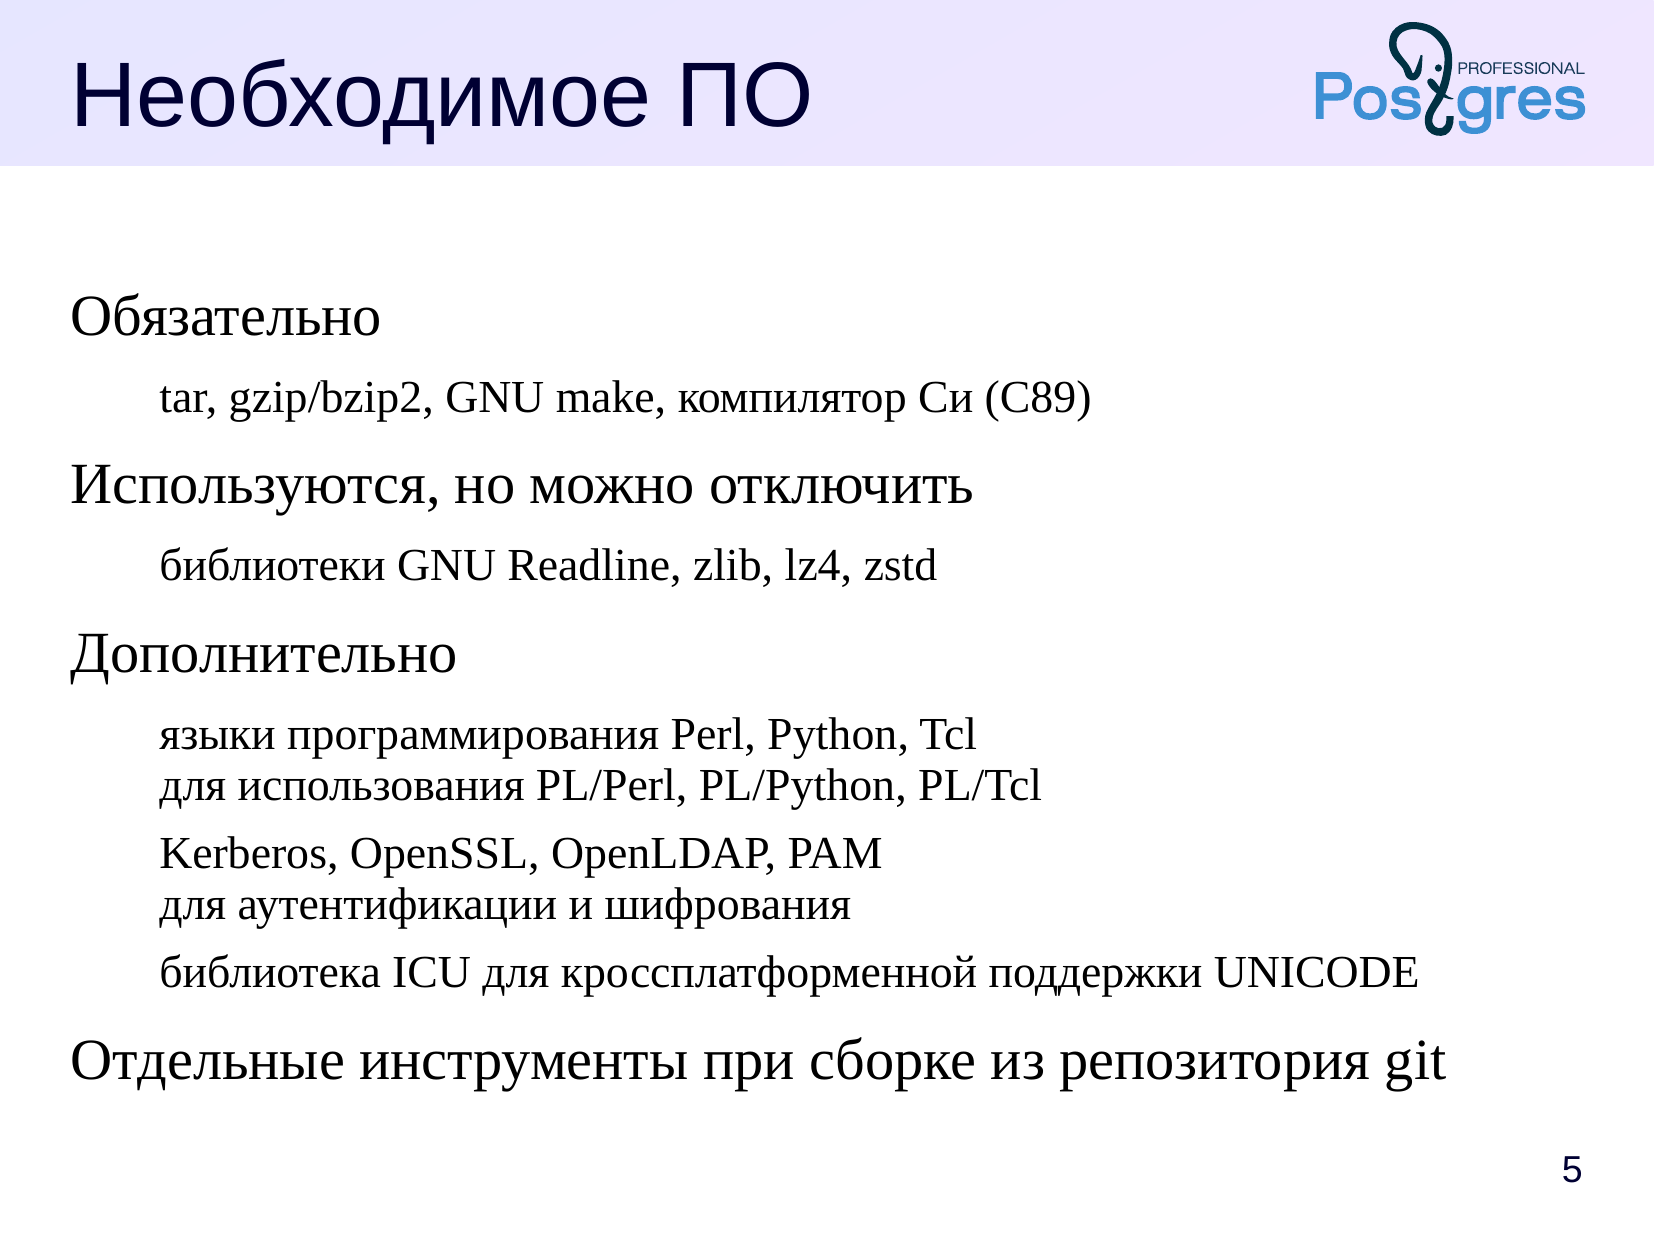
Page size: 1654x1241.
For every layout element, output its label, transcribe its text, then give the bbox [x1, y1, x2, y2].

title Необходимое ПО [70, 43, 1241, 147]
list Обязательно tar, gzip/bzip2, GNU make, компилятор Си (C89) Используются, но можно отключить библиотеки GNU Readline, zlib, lz4, zstd Дополнительно языки программирования Perl, Python, Tcl для использования PL/Perl, PL/Python, PL/Tcl Kerberos, OpenSSL, OpenLDAP, PAM для аутентификации и шифрования библиотека ICU для кроссплатформенной поддержки UNICODE Отдельные инструменты при сборке из репозитория git [70, 283, 1583, 1134]
